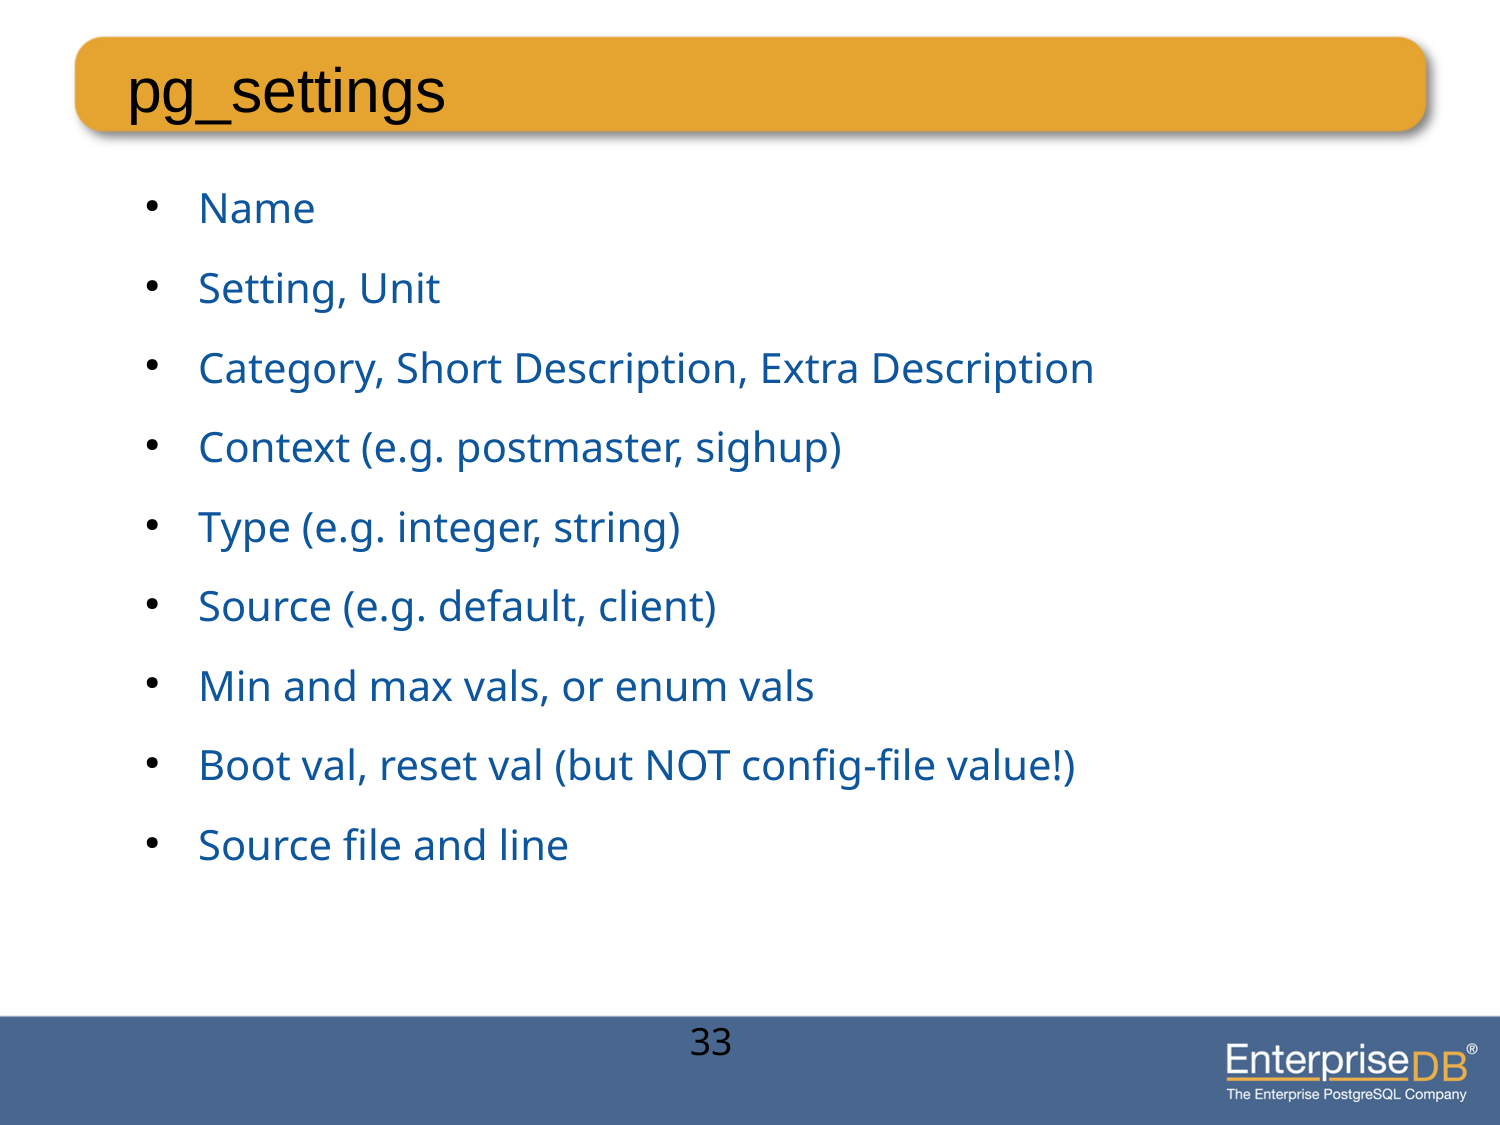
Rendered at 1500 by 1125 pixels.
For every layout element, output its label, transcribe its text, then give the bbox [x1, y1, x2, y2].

list Name Setting, Unit Category, Short Description, Extra Description Context (e.g. postmaster, sighup) Type (e.g. integer, string) Source (e.g. default, client) Min and max vals, or enum vals Boot val, reset val (but NOT config-file value!) Source file and line [112, 174, 1388, 963]
picture [0, 0, 1500, 1125]
slide_number <number> [675, 1010, 825, 1125]
title pg_settings [112, 37, 1388, 138]
